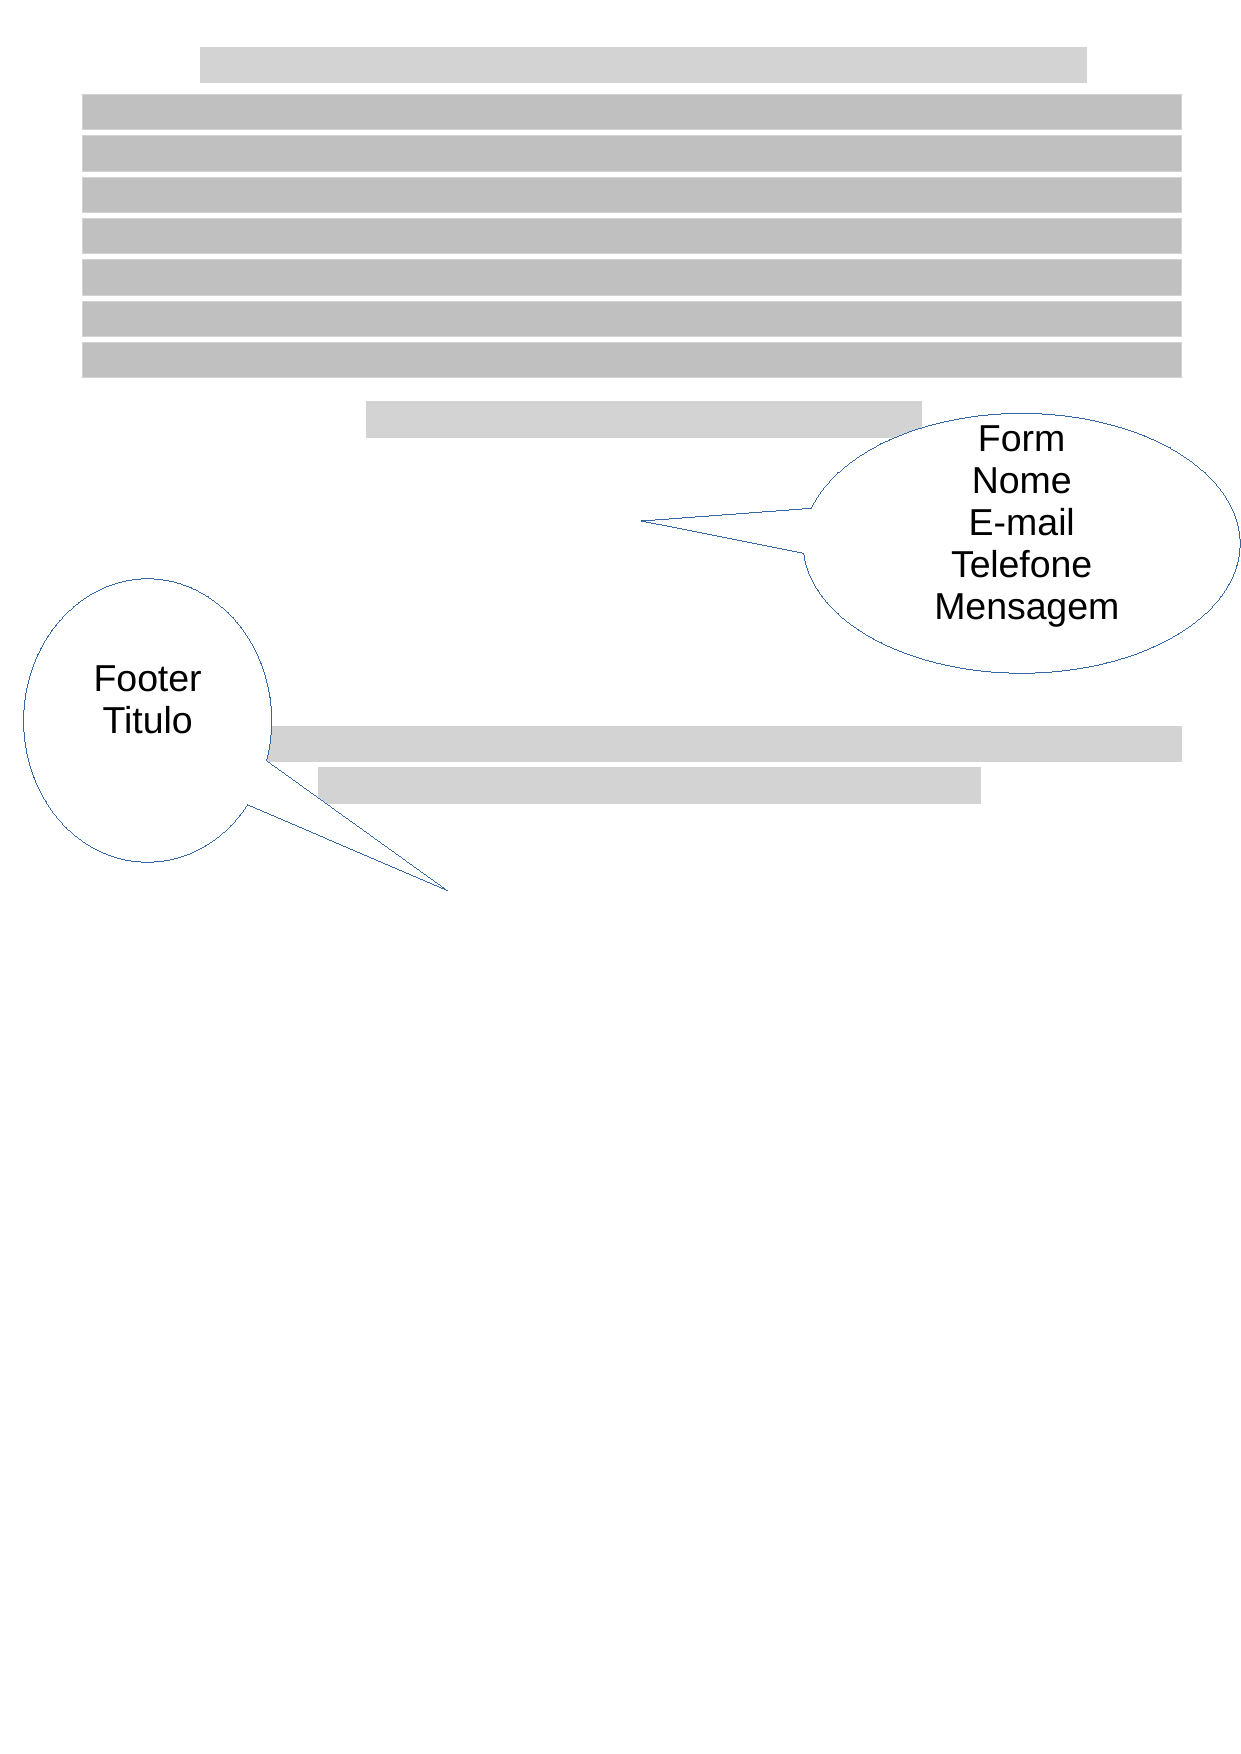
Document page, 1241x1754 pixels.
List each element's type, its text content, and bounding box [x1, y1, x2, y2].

text_box [0, 679, 1241, 922]
text_box [1035, 548, 1241, 674]
text_box [0, 0, 1241, 674]
text_box Form Nome E-mail Telefone Mensagem [641, 413, 1241, 674]
text_box Footer Titulo [23, 578, 448, 891]
